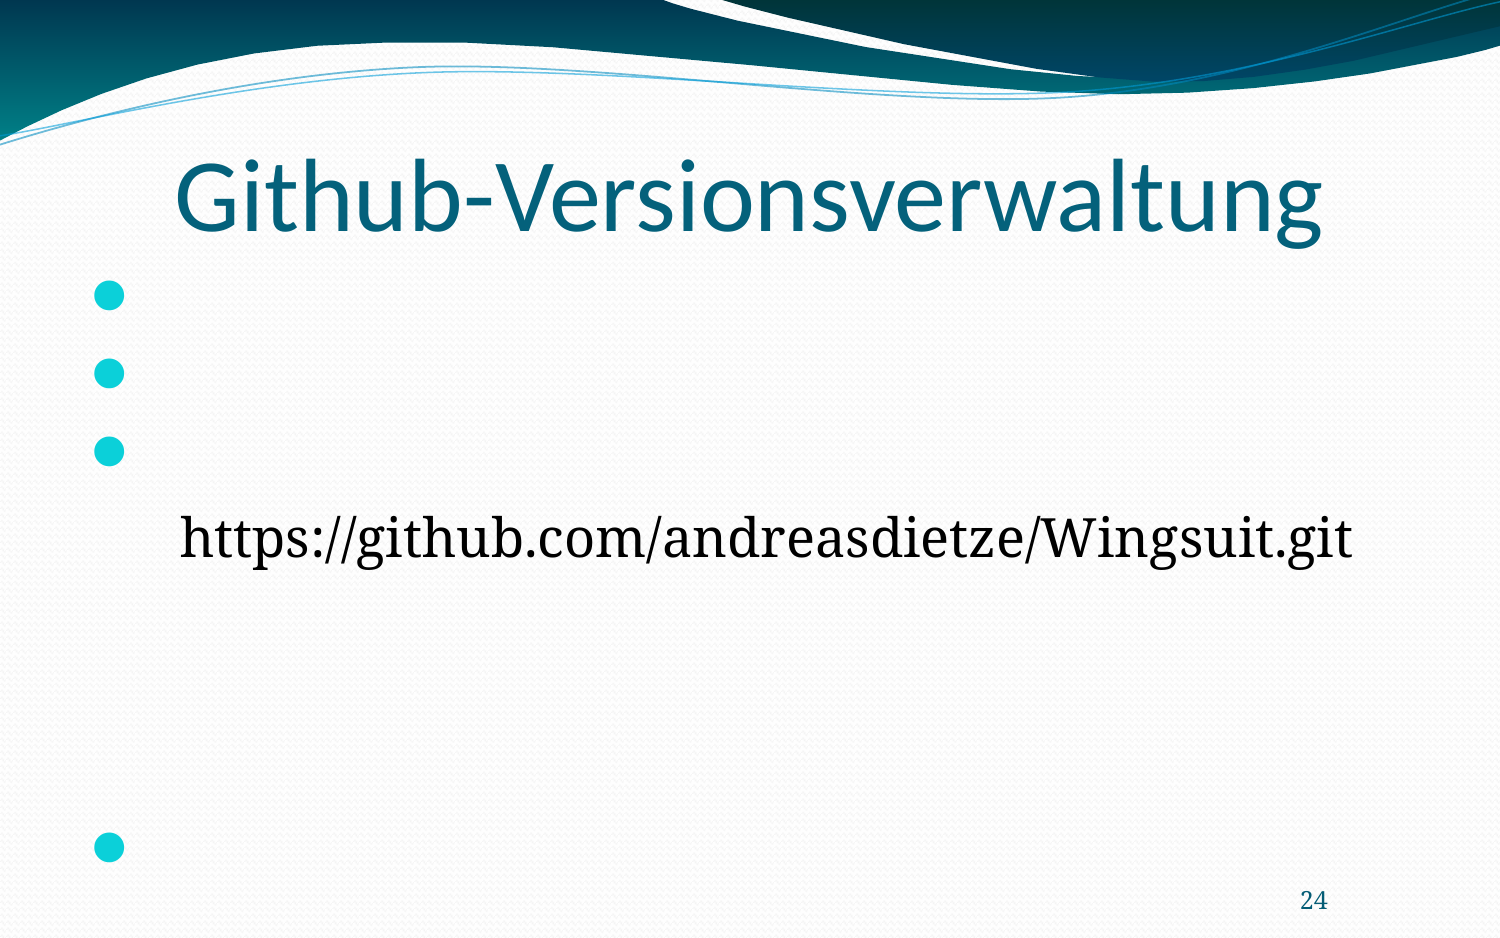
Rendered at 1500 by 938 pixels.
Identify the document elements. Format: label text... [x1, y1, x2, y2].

list https://github.com/andreasdietze/Wingsuit.git [75, 262, 1424, 869]
title Github-Versionsverwaltung [75, 96, 1426, 253]
text_box 24 [1299, 868, 1426, 919]
